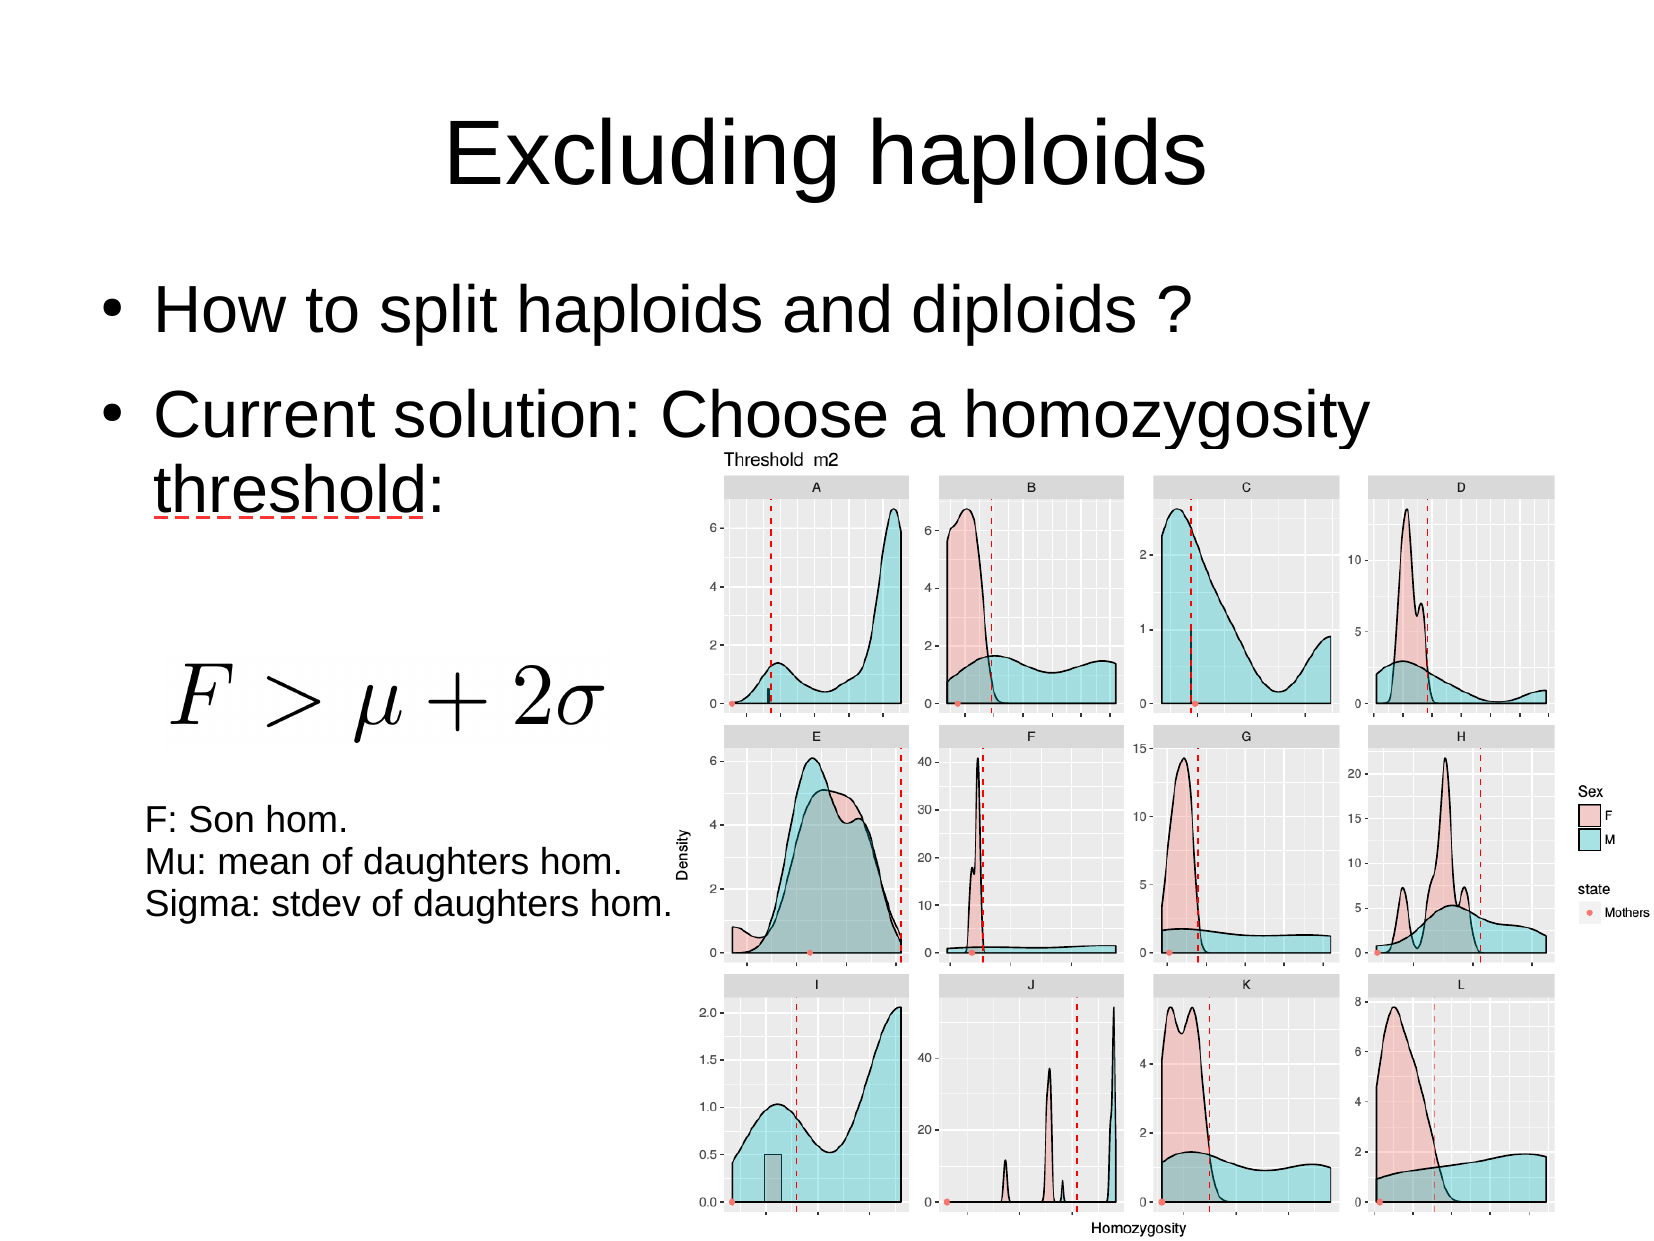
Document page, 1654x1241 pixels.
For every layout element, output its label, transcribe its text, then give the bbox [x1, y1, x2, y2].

title Excluding haploids [82, 49, 1571, 257]
text_box F: Son hom. Mu: mean of daughters hom. Sigma: stdev of daughters hom. [129, 791, 673, 1017]
picture [673, 449, 1651, 1241]
list How to split haploids and diploids ? Current solution: Choose a homozygosity threshold: [82, 272, 1571, 992]
picture [165, 649, 611, 751]
